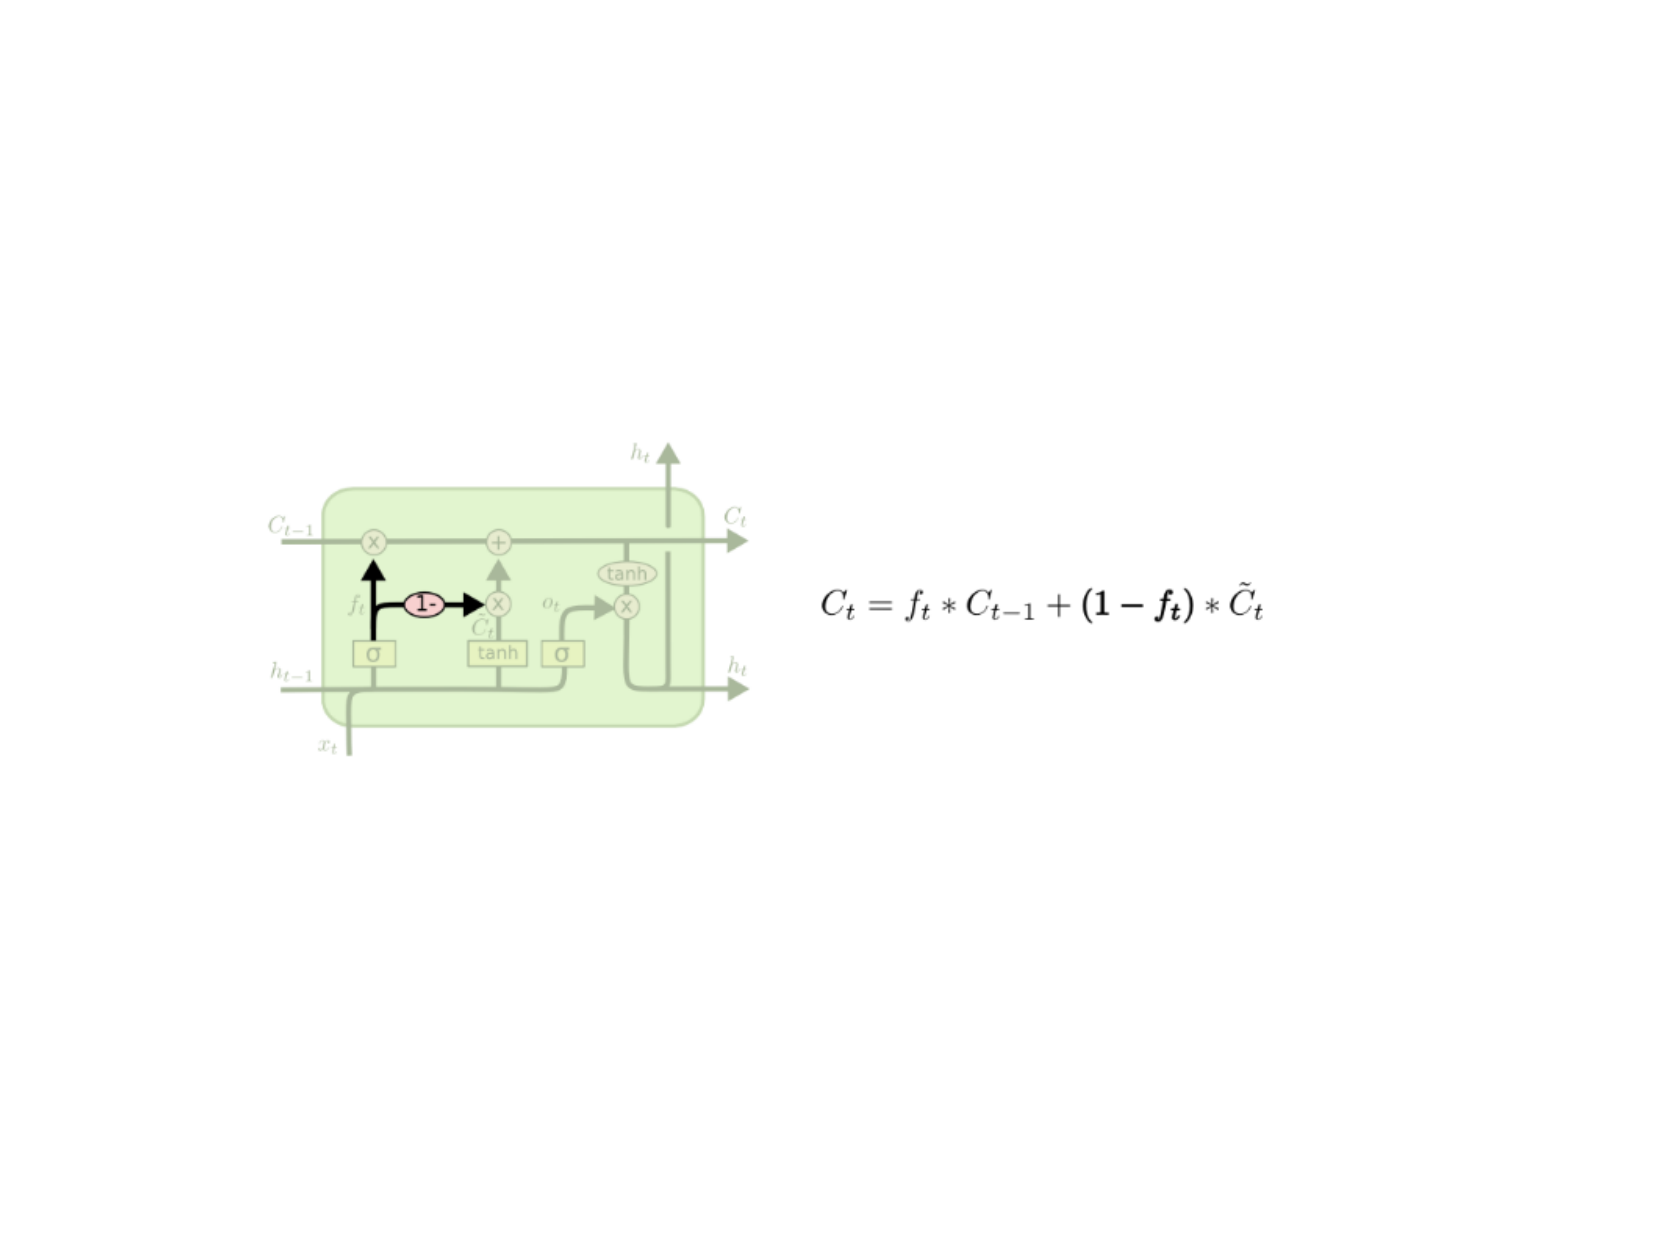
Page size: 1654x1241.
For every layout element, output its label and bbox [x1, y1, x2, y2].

picture [248, 432, 1280, 783]
